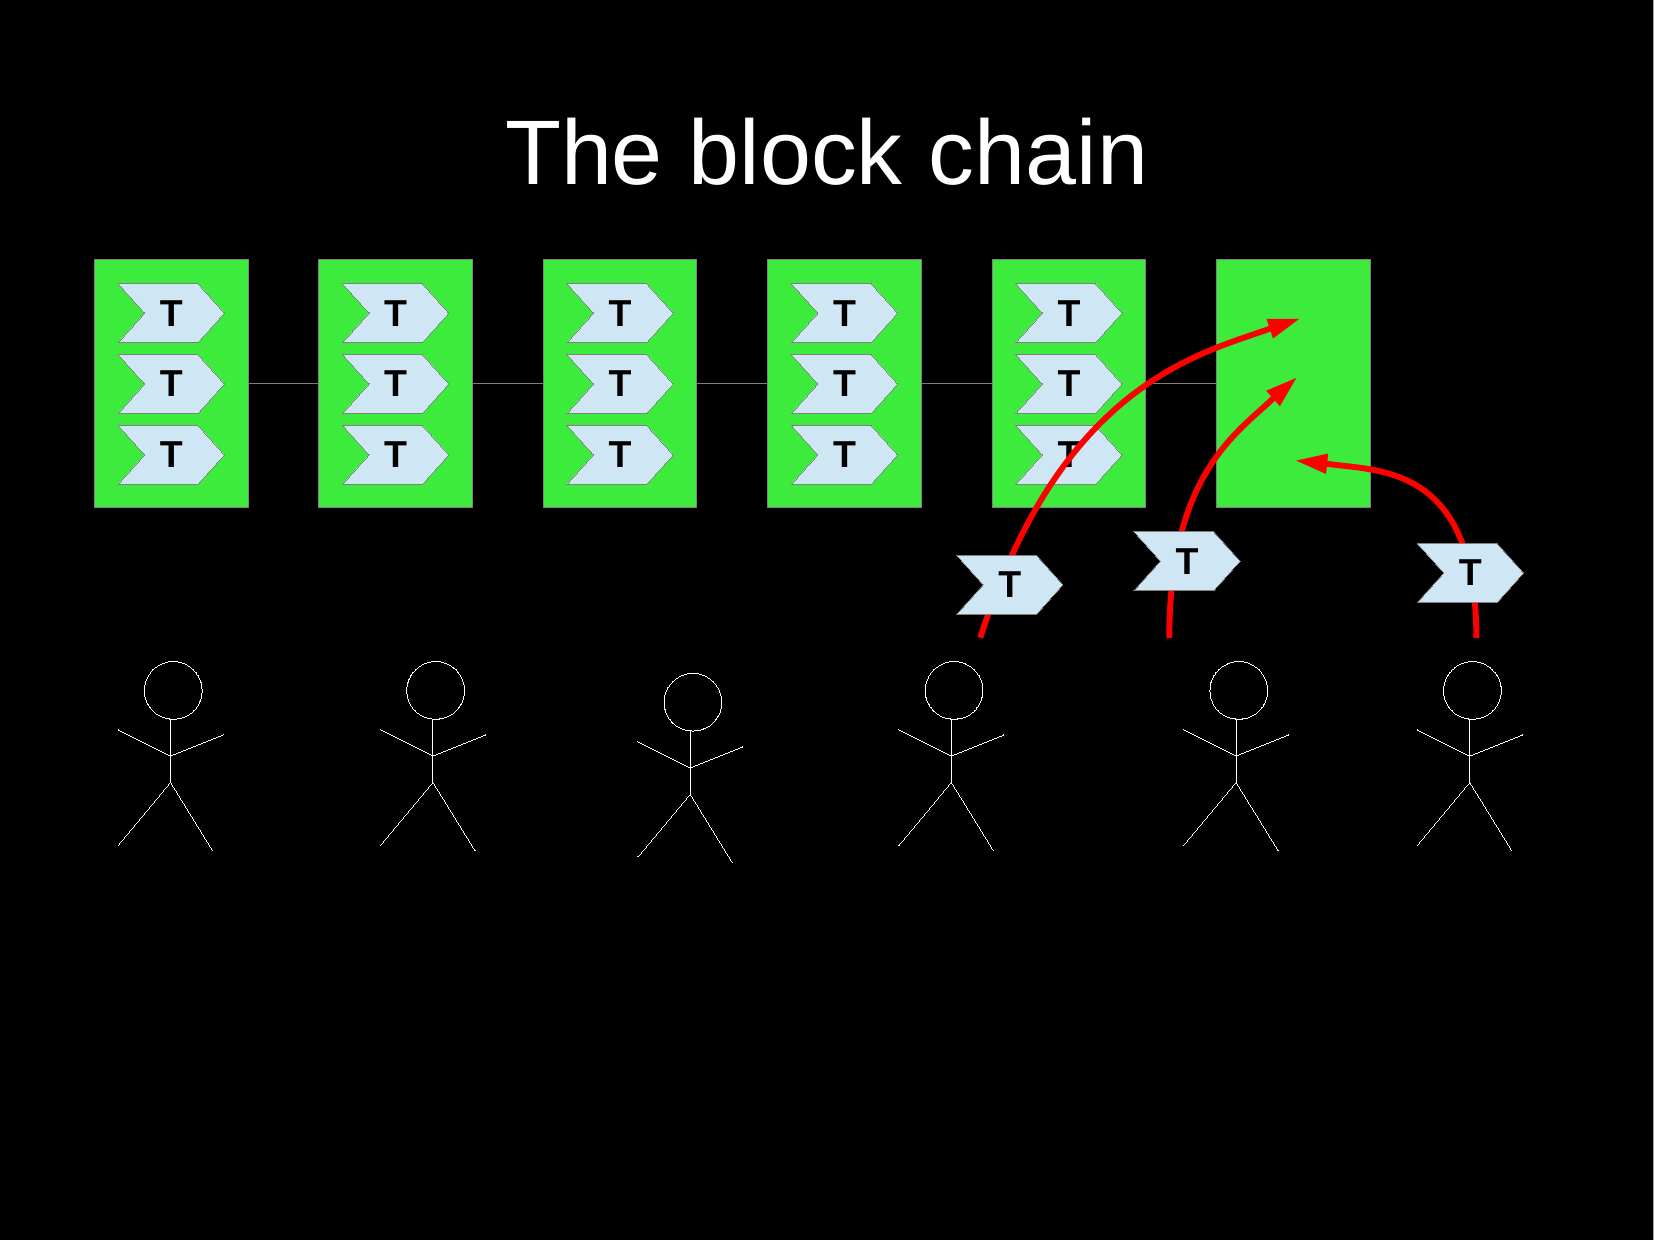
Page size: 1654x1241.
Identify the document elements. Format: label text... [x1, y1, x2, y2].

text_box T [566, 425, 674, 485]
text_box T [1015, 283, 1123, 343]
text_box T [1015, 425, 1093, 485]
text_box [543, 259, 697, 508]
text_box T [118, 425, 225, 485]
text_box T [1055, 429, 1123, 485]
title The block chain [82, 49, 1571, 257]
text_box [1041, 390, 1146, 508]
text_box T [1417, 543, 1524, 603]
text_box T [342, 354, 449, 414]
text_box T [1133, 531, 1241, 591]
text_box [767, 259, 922, 508]
text_box T [566, 283, 674, 343]
text_box T [956, 555, 1063, 615]
text_box T [342, 425, 449, 485]
text_box T [791, 354, 898, 414]
text_box T [1015, 354, 1123, 414]
text_box T [118, 283, 225, 343]
text_box T [791, 425, 898, 485]
text_box [1216, 259, 1371, 508]
text_box T [342, 283, 449, 343]
text_box T [791, 283, 898, 343]
text_box [94, 259, 249, 508]
text_box [992, 259, 1146, 508]
text_box [318, 259, 473, 508]
text_box T [566, 354, 674, 414]
text_box T [118, 354, 225, 414]
